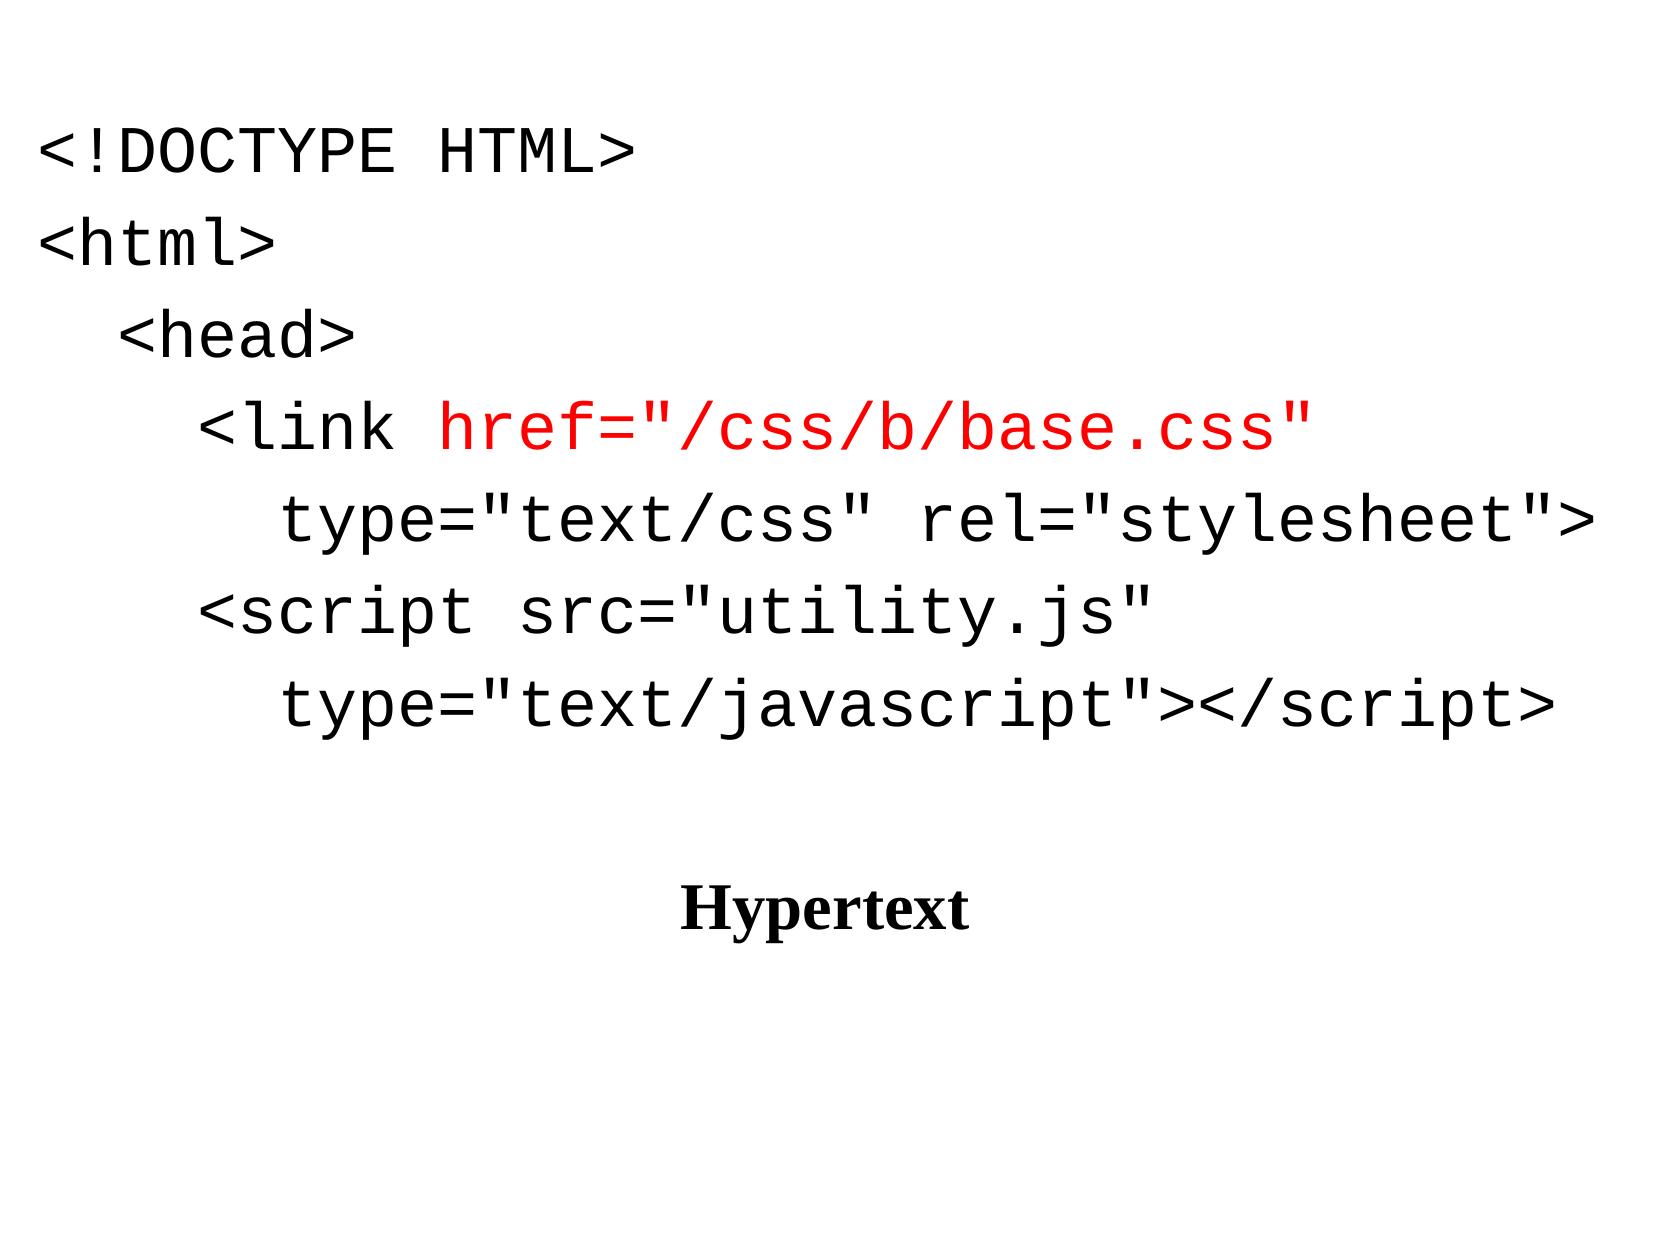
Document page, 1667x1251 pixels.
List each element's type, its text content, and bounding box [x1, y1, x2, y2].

text_box Hypertext [37, 862, 1613, 1126]
text_box <!DOCTYPE HTML> <html> <head> <link href="/css/b/base.css" type="text/css" rel="stylesheet"> <script src="utility.js" type="text/javascript"></script> [37, 55, 1613, 862]
